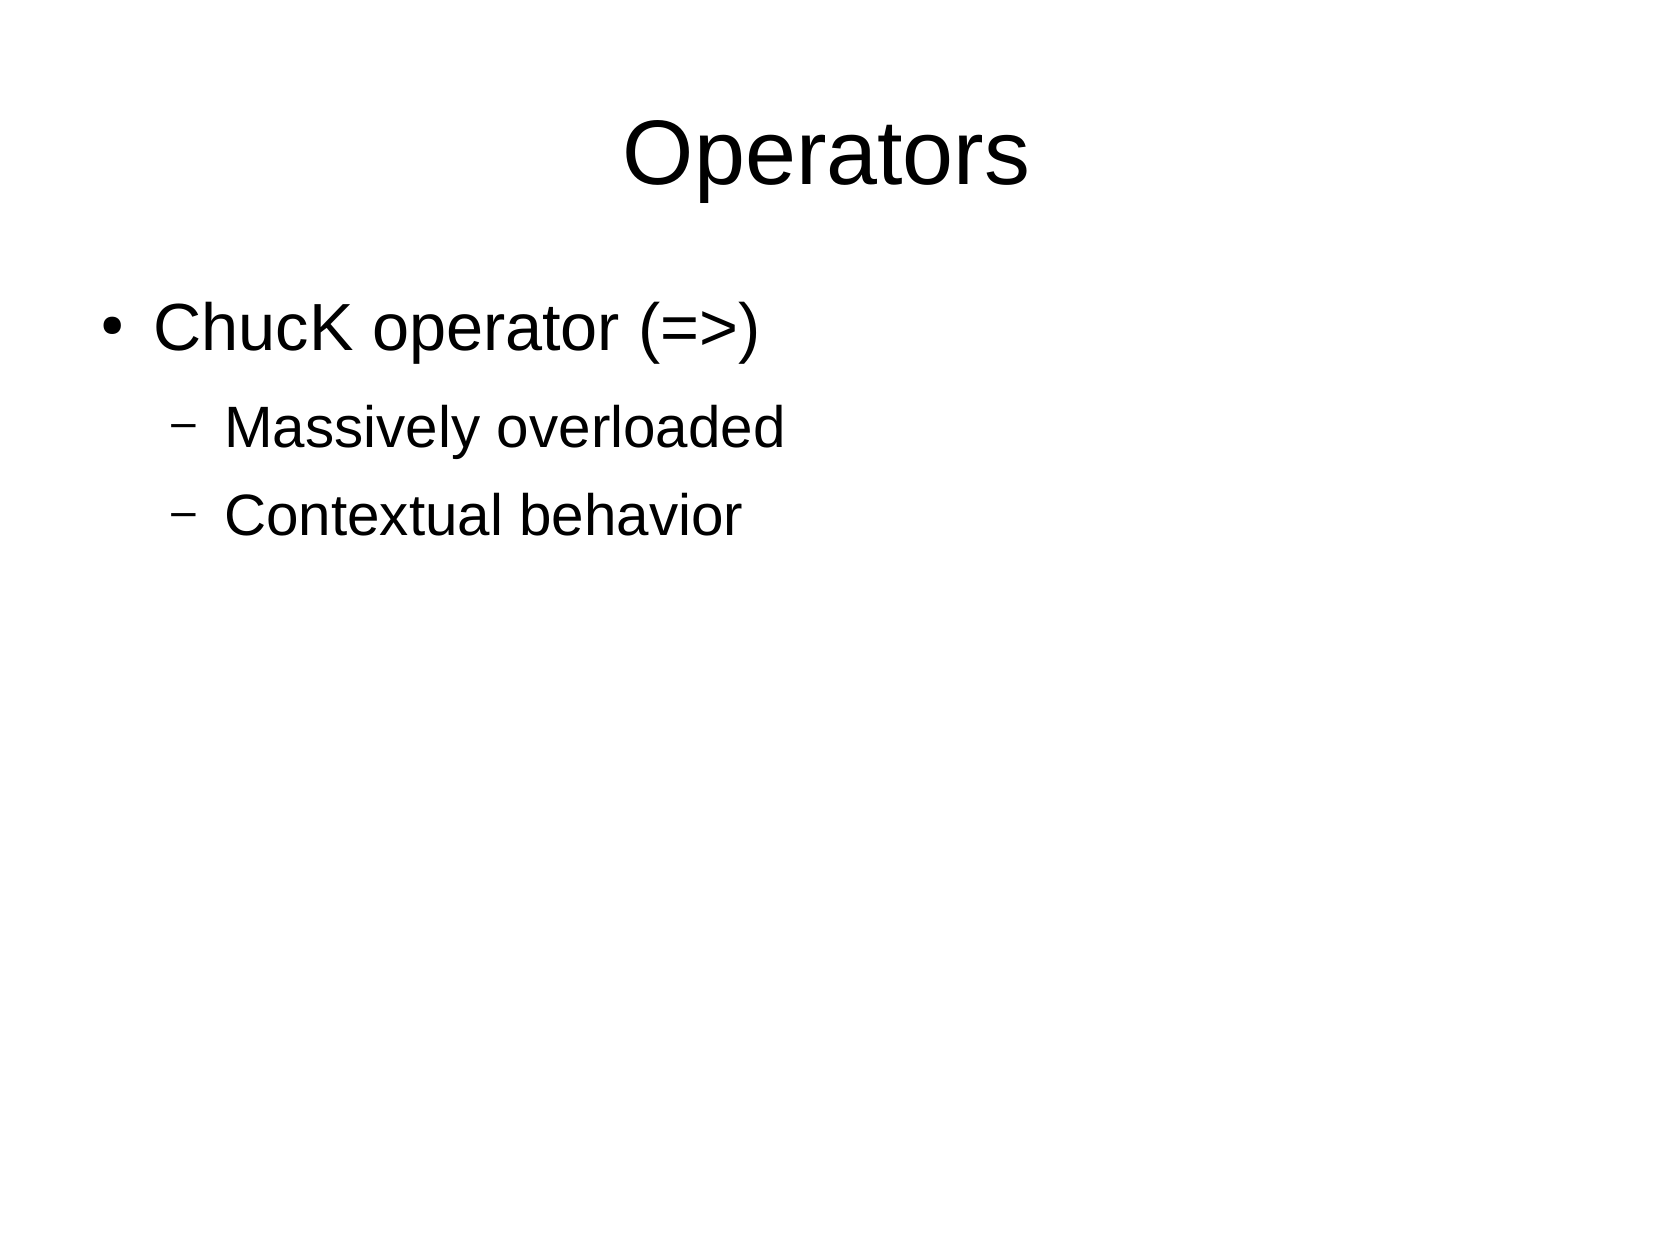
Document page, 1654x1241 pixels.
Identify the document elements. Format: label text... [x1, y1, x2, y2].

list ChucK operator (=>) Massively overloaded Contextual behavior [82, 290, 1538, 1010]
title Operators [82, 49, 1571, 257]
